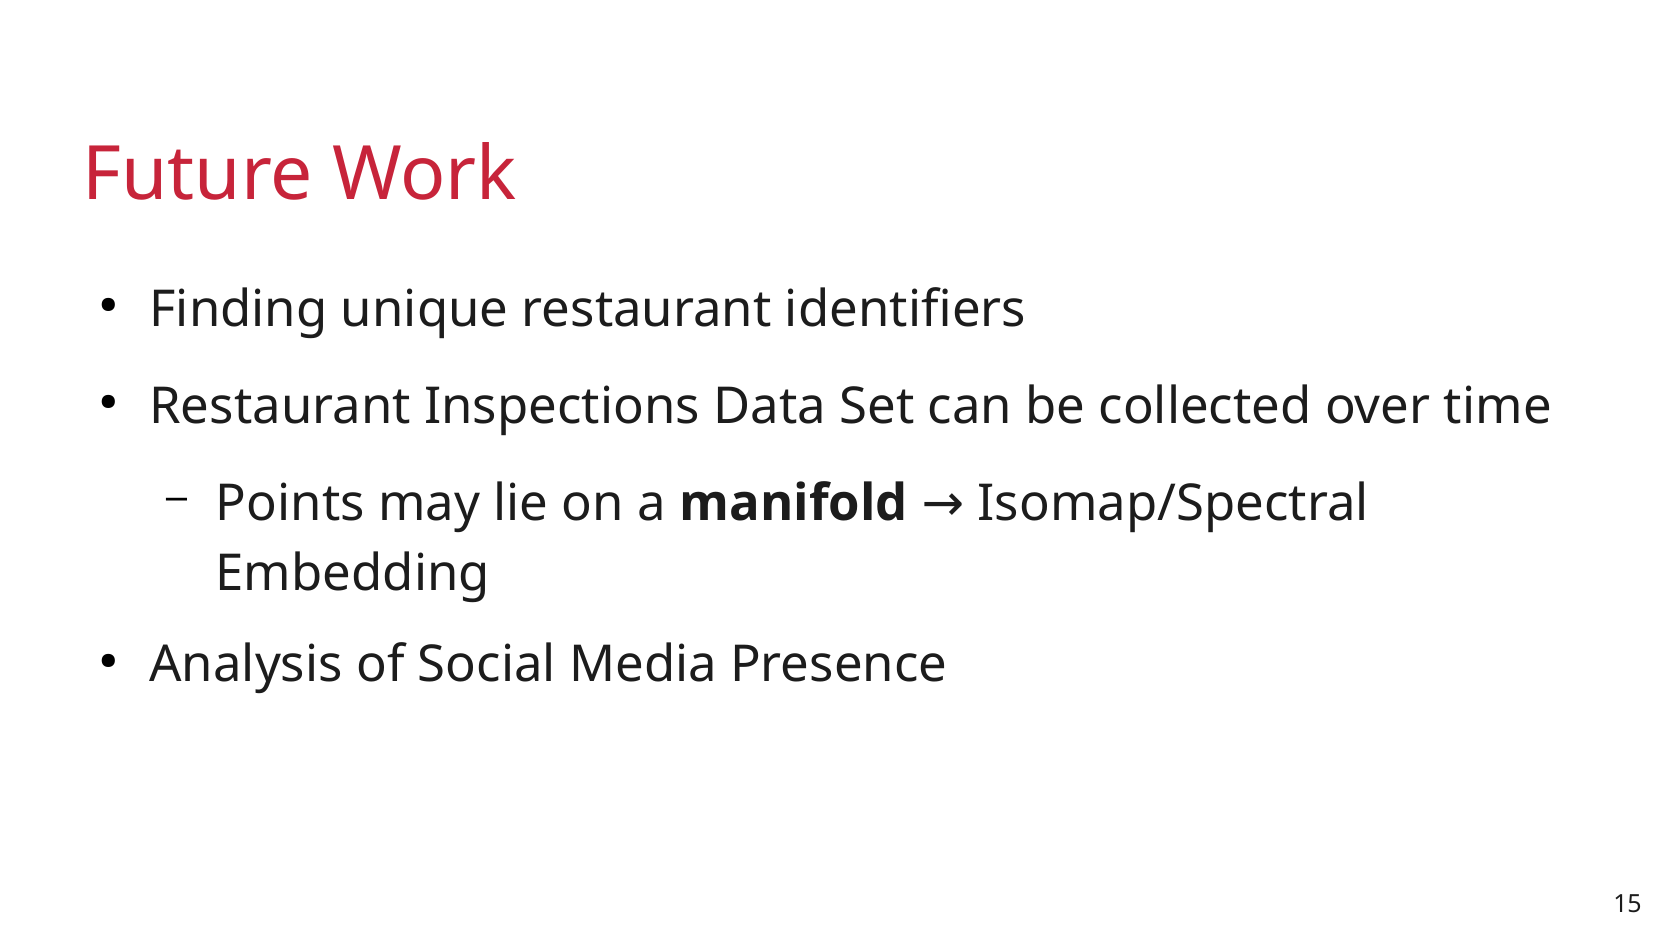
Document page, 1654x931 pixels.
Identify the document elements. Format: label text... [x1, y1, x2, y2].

list Finding unique restaurant identifiers Restaurant Inspections Data Set can be collected over time Points may lie on a manifold → Isomap/Spectral Embedding Analysis of Social Media Presence [82, 271, 1571, 758]
title Future Work [82, 92, 1571, 249]
